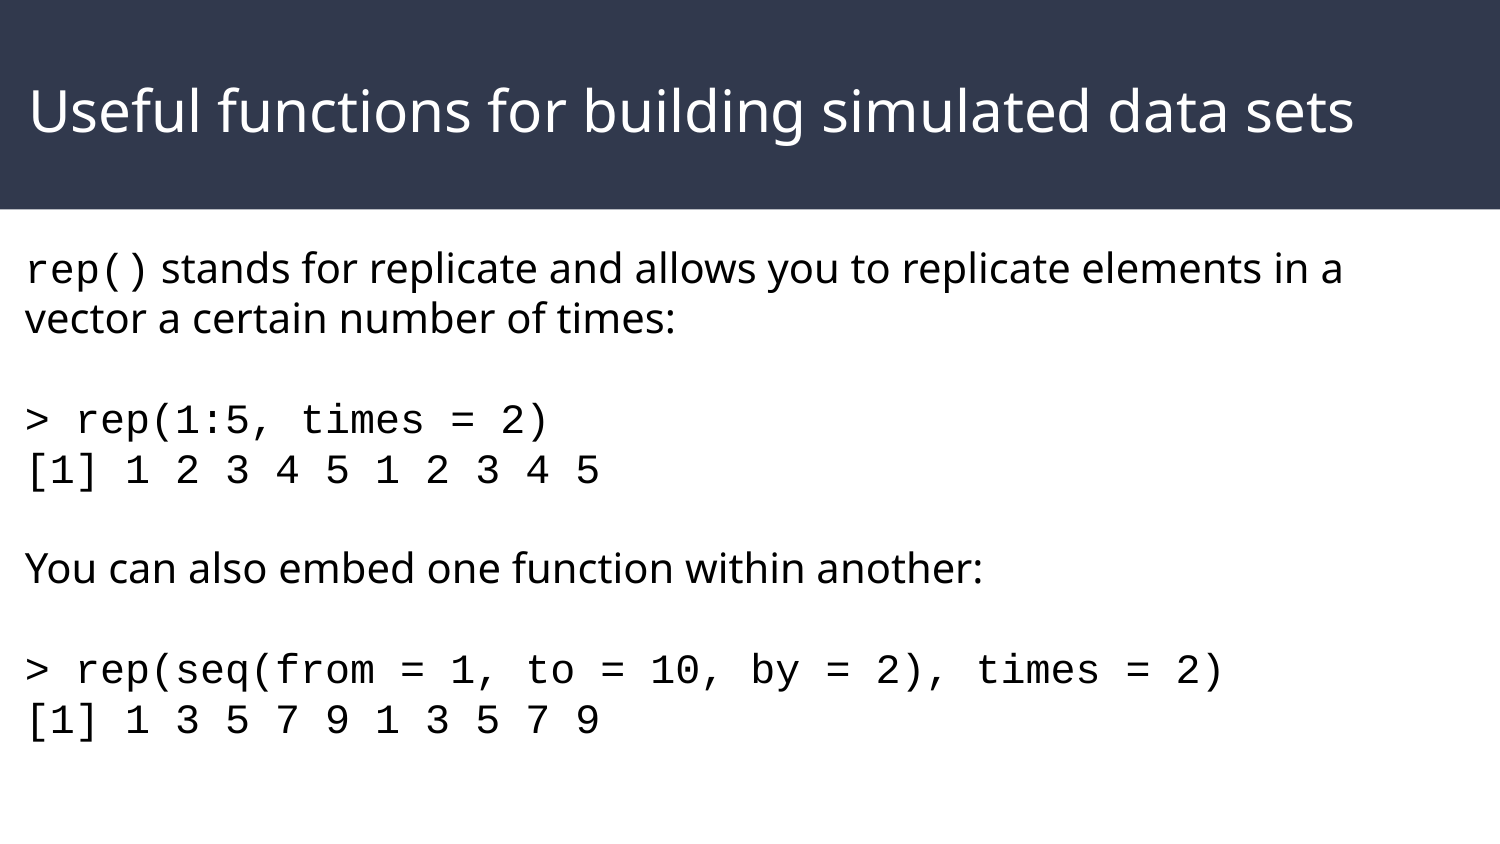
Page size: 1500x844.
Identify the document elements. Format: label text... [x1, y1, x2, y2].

text_box rep() stands for replicate and allows you to replicate elements in a vector a certain number of times: > rep(1:5, times = 2) [1] 1 2 3 4 5 1 2 3 4 5 You can also embed one function within another: > rep(seq(from = 1, to = 10, by = 2), times = 2) [1] 1 3 5 7 9 1 3 5 7 9 [9, 227, 1480, 829]
title Useful functions for building simulated data sets [13, 59, 1476, 186]
